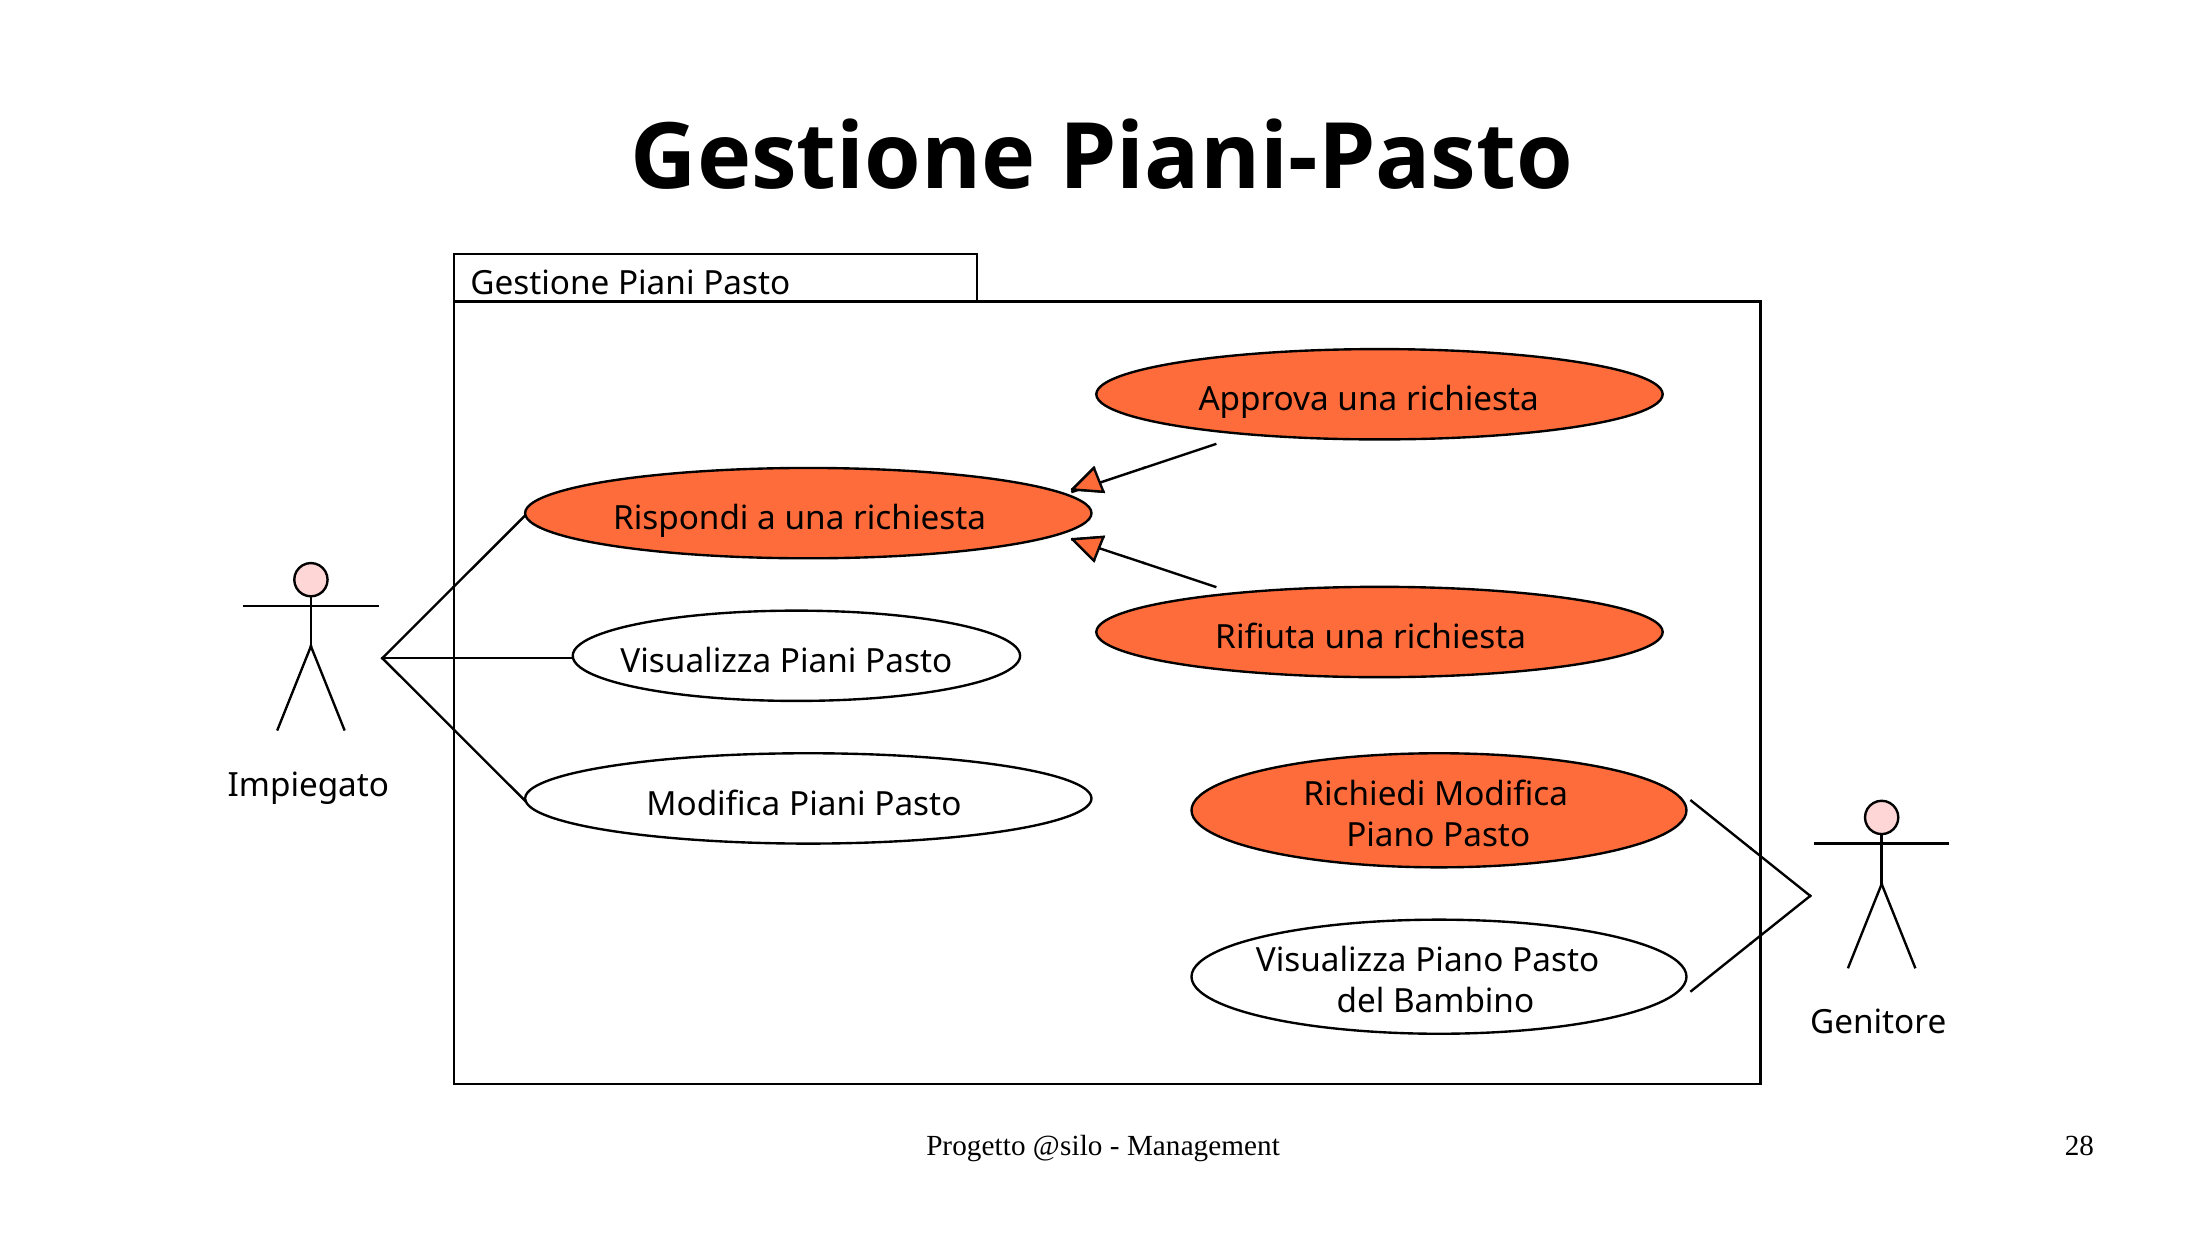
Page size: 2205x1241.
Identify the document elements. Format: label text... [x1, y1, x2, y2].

picture [143, 205, 2050, 1135]
title Gestione Piani-Pasto [110, 49, 2095, 257]
